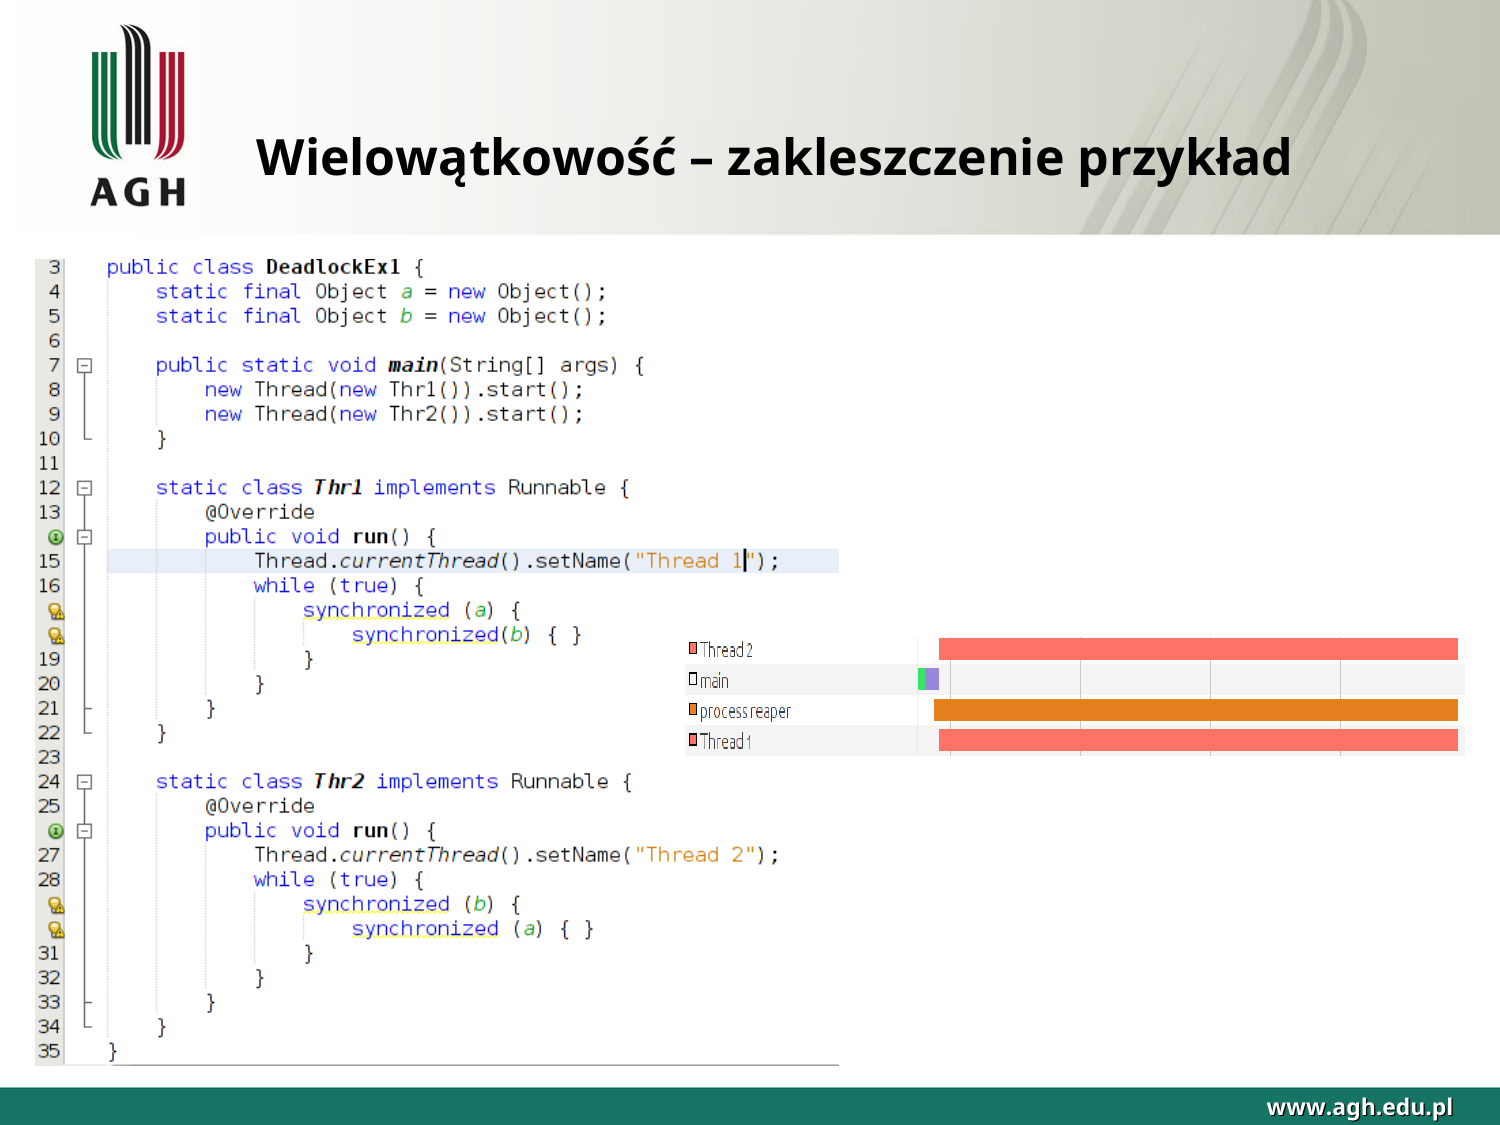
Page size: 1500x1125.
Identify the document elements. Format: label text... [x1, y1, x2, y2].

text_box www.agh.edu.pl [1251, 1084, 1500, 1125]
title Wielowątkowość – zakleszczenie przykład [242, 78, 1425, 233]
picture [0, 0, 1500, 1125]
